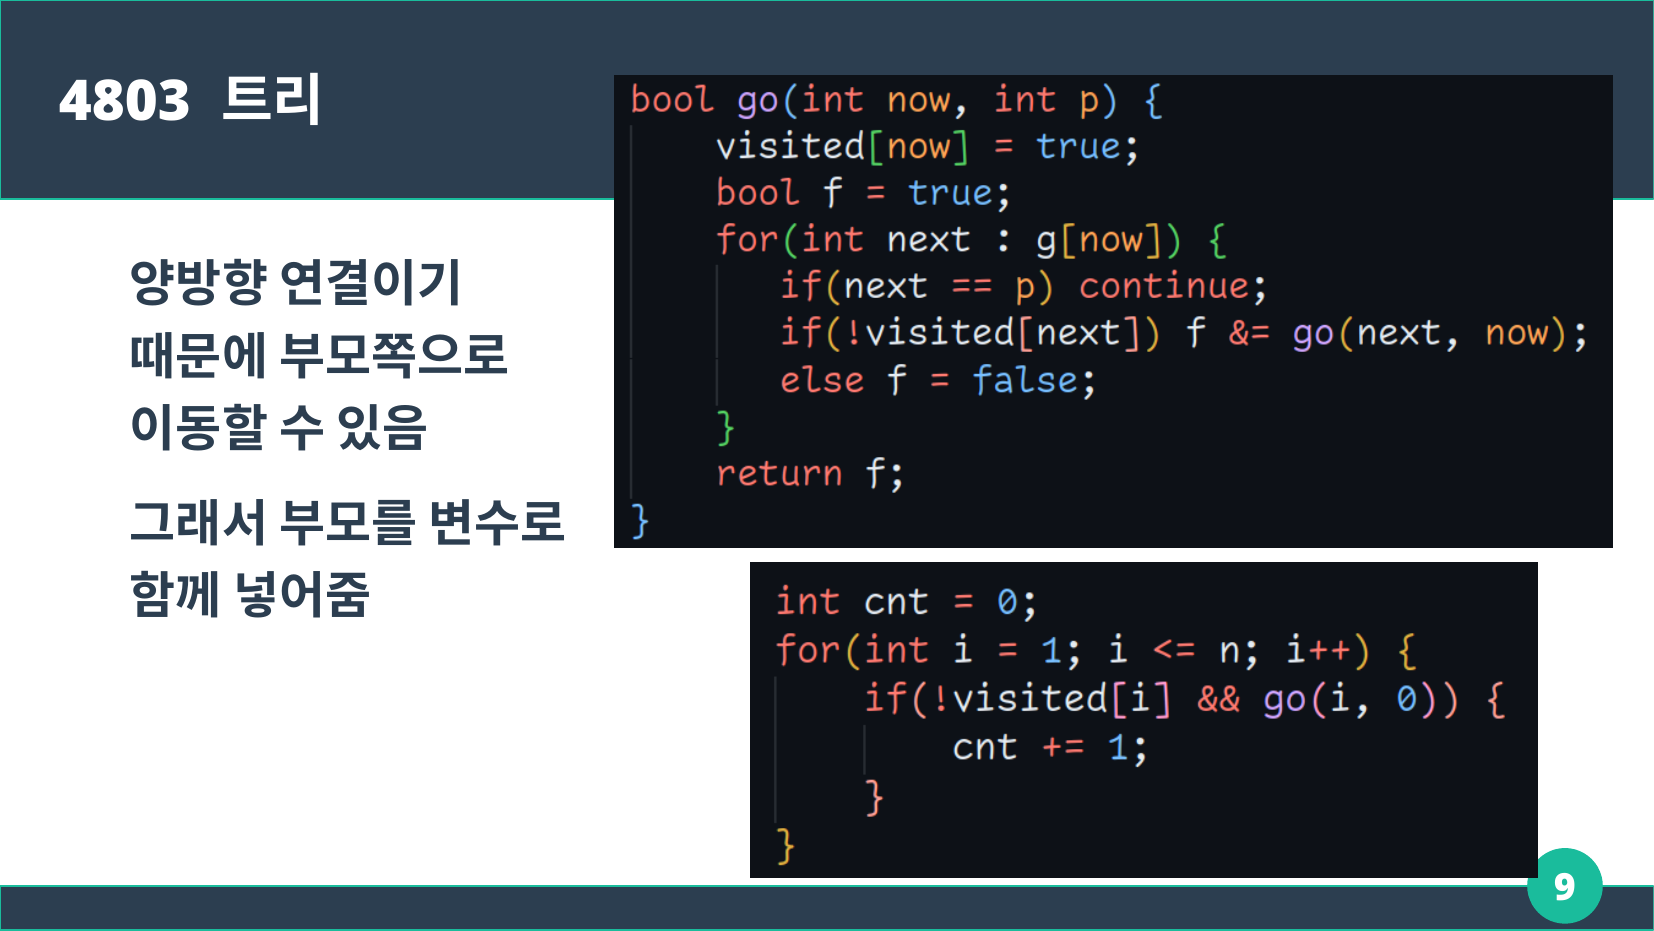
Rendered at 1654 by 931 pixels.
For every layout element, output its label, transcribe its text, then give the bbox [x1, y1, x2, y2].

picture [750, 562, 1538, 878]
title 4803 트리 [59, 37, 1595, 155]
picture [614, 75, 1613, 548]
list 양방향 연결이기 때문에 부모쪽으로 이동할 수 있음 그래서 부모를 변수로 함께 넣어줌 [59, 243, 601, 864]
